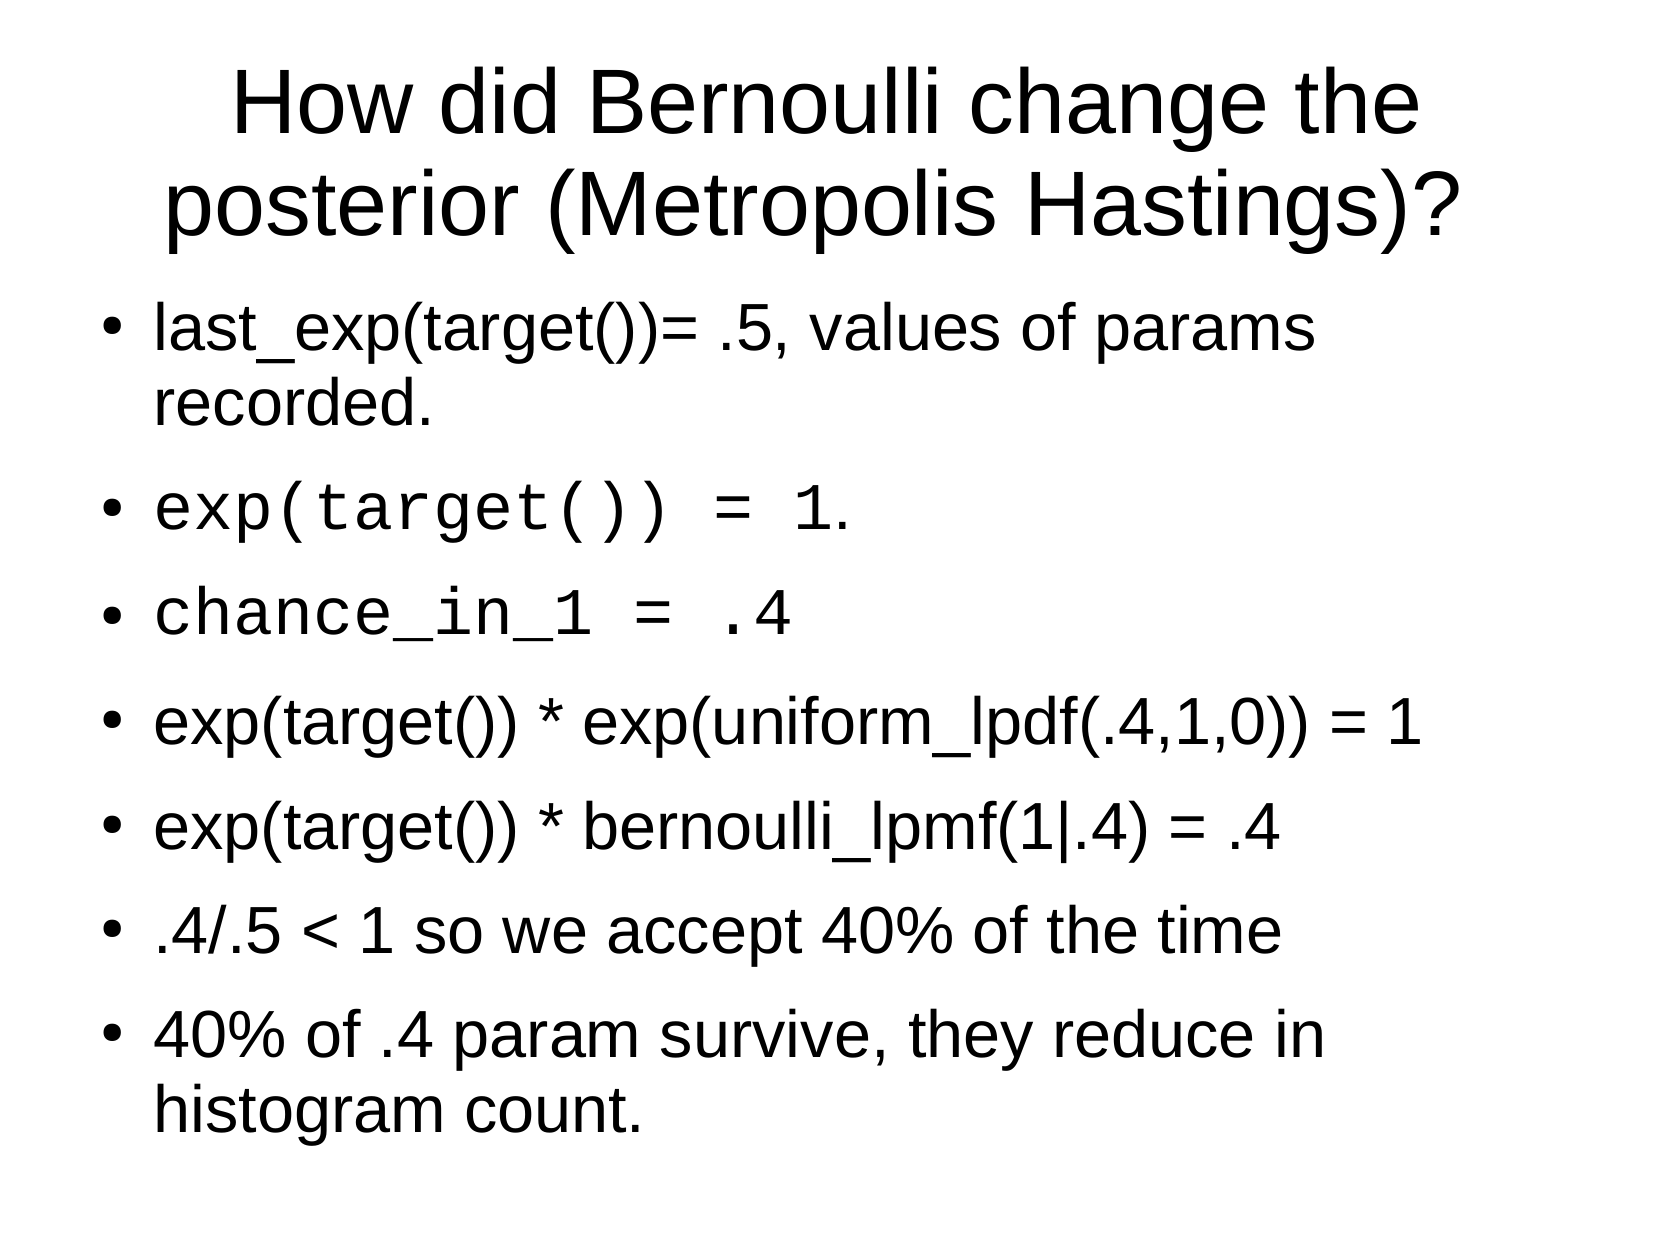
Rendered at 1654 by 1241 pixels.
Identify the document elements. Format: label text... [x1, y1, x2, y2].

list last_exp(target())= .5, values of params recorded. exp(target()) = 1. chance_in_1 = .4 exp(target()) * exp(uniform_lpdf(.4,1,0)) = 1 exp(target()) * bernoulli_lpmf(1|.4) = .4 .4/.5 < 1 so we accept 40% of the time 40% of .4 param survive, they reduce in histogram count. [82, 290, 1571, 1133]
title How did Bernoulli change the posterior (Metropolis Hastings)? [82, 49, 1571, 257]
